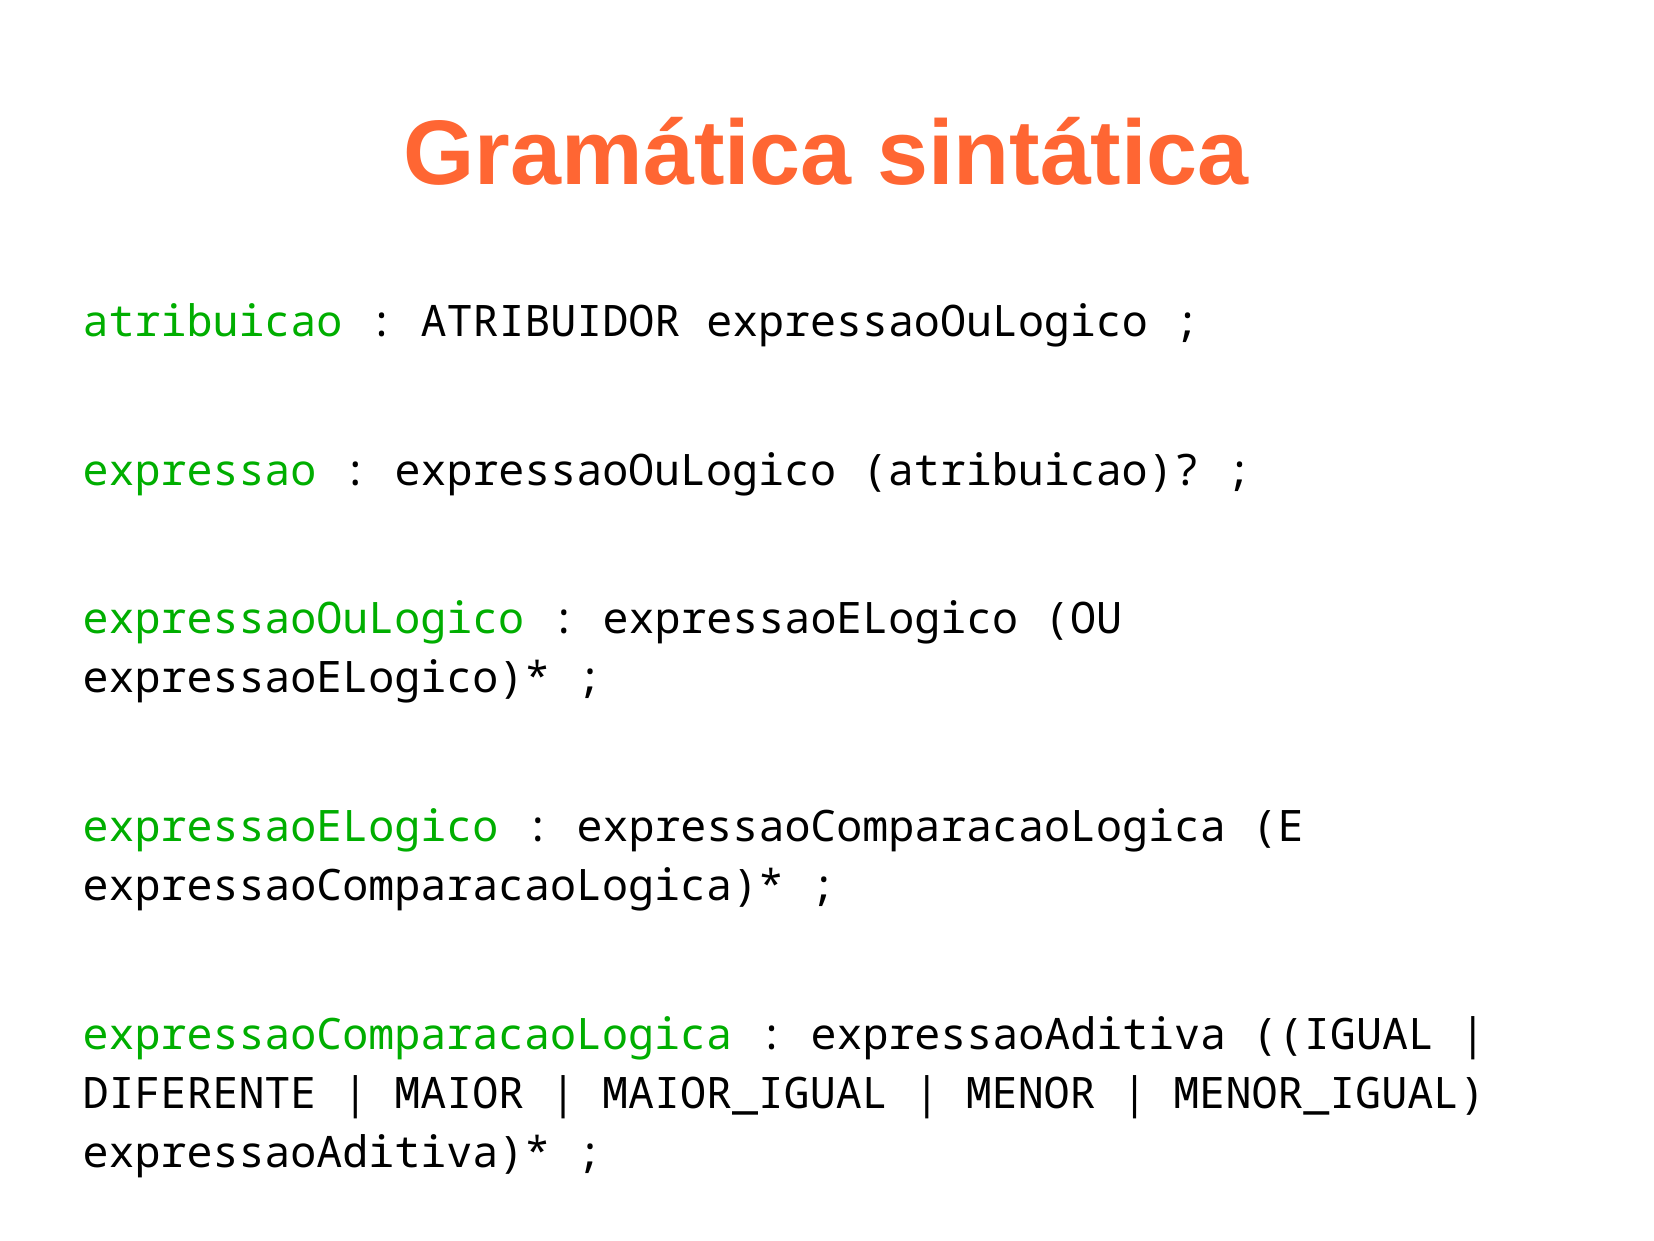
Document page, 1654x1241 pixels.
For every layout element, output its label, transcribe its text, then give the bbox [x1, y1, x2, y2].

list atribuicao : ATRIBUIDOR expressaoOuLogico ; expressao : expressaoOuLogico (atribuicao)? ; expressaoOuLogico : expressaoELogico (OU expressaoELogico)* ; expressaoELogico : expressaoComparacaoLogica (E expressaoComparacaoLogica)* ; expressaoComparacaoLogica : expressaoAditiva ((IGUAL | DIFERENTE | MAIOR | MAIOR_IGUAL | MENOR | MENOR_IGUAL) expressaoAditiva)* ; [82, 290, 1538, 1193]
title Gramática sintática [82, 49, 1571, 257]
